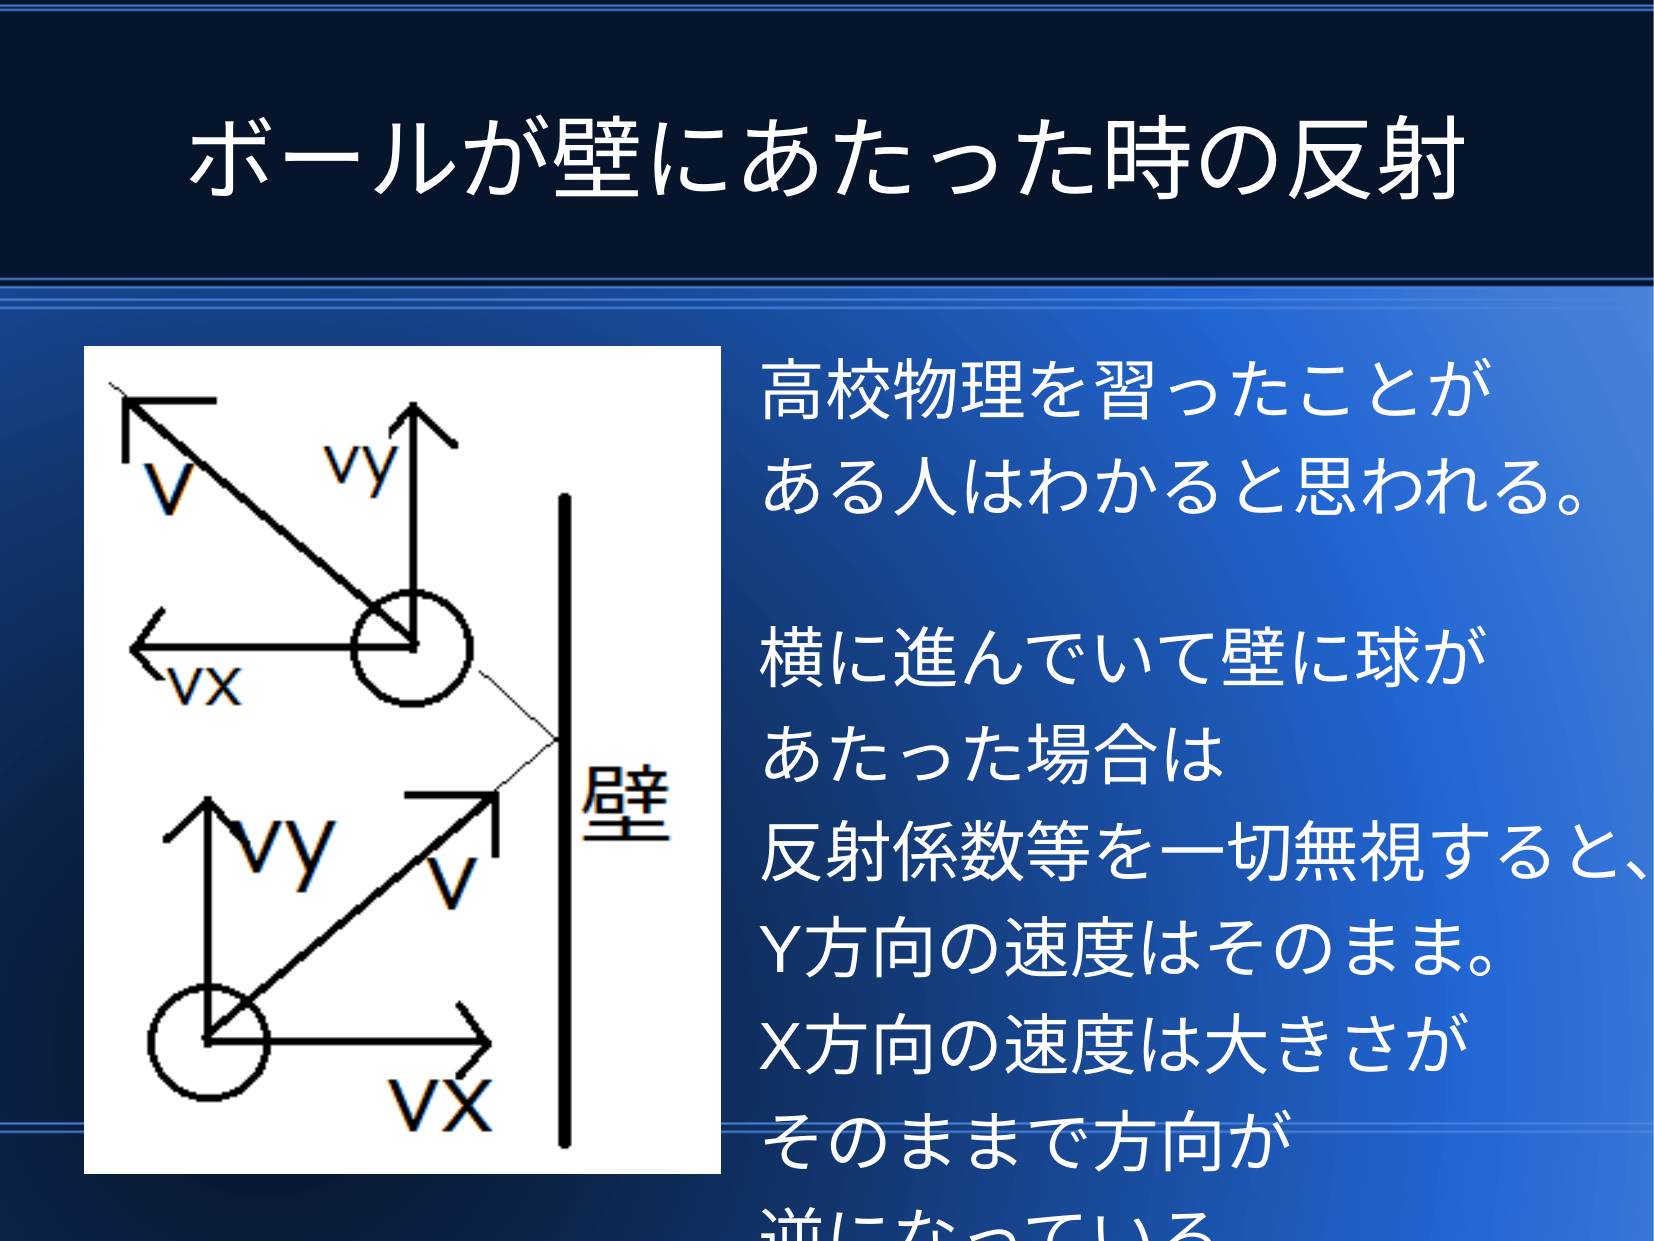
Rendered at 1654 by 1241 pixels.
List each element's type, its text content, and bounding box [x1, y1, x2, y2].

title ボールが壁にあたった時の反射 [82, 49, 1571, 257]
picture [975, 1234, 1010, 1241]
text_box 高校物理を習ったことが ある人はわかると思われる。 横に進んでいて壁に球が あたった場合は 反射係数等を一切無視すると、 Y方向の速度はそのまま。 X方向の速度は大きさが そのままで方向が 逆になっている。 つまりｘ方向の速度は -1倍されていることがわかる。 [744, 329, 1649, 1170]
picture [1178, 1237, 1204, 1241]
picture [0, 0, 1654, 1241]
